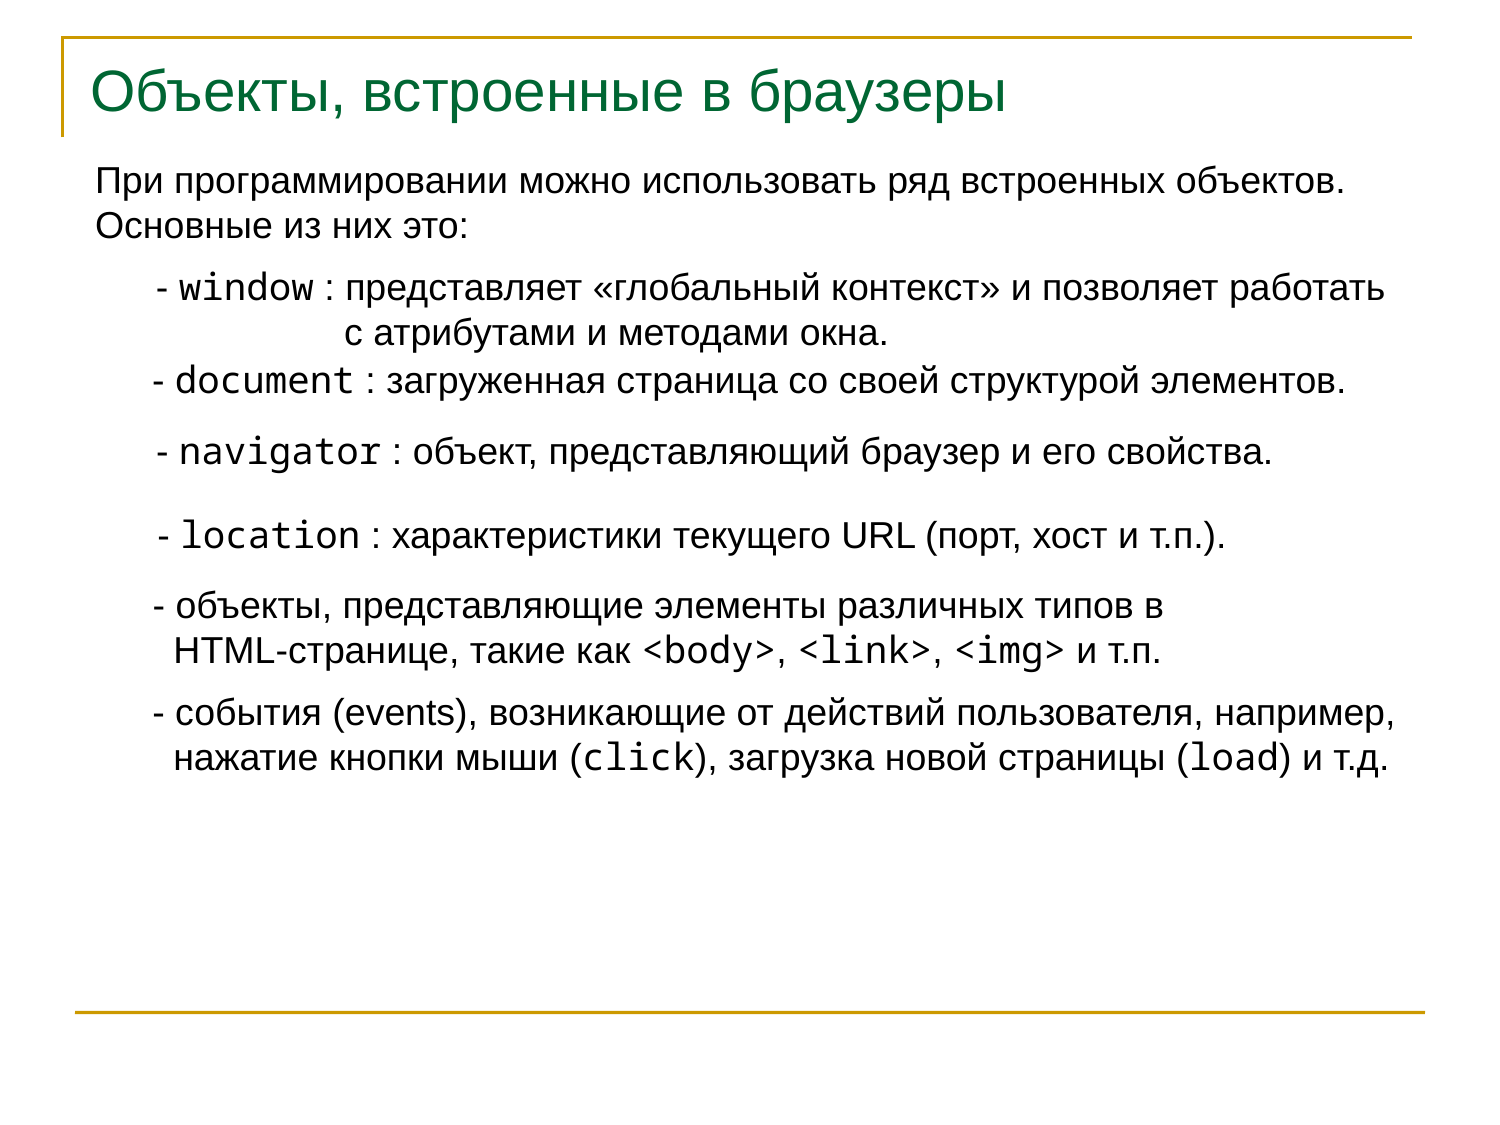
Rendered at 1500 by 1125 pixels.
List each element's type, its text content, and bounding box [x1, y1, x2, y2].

text_box - объекты, представляющие элементы различных типов в HTML-странице, такие как <body>, <link>, <img> и т.п. [138, 574, 1191, 679]
text_box При программировании можно использовать ряд встроенных объектов. Основные из них это: [80, 148, 1362, 254]
text_box - navigator : объект, представляющий браузер и его свойства. [141, 419, 1289, 480]
text_box - document : загруженная страница со своей структурой элементов. [137, 348, 1363, 409]
title Объекты, встроенные в браузеры [75, 45, 1425, 138]
text_box - события (events), возникающие от действий пользователя, например, нажатие кнопки мыши (click), загрузка новой страницы (load) и т.д. [137, 680, 1412, 786]
text_box - window : представляет «глобальный контекст» и позволяет работать с атрибутами и методами окна. [141, 255, 1402, 361]
text_box - location : характеристики текущего URL (порт, хост и т.п.). [142, 503, 1243, 564]
